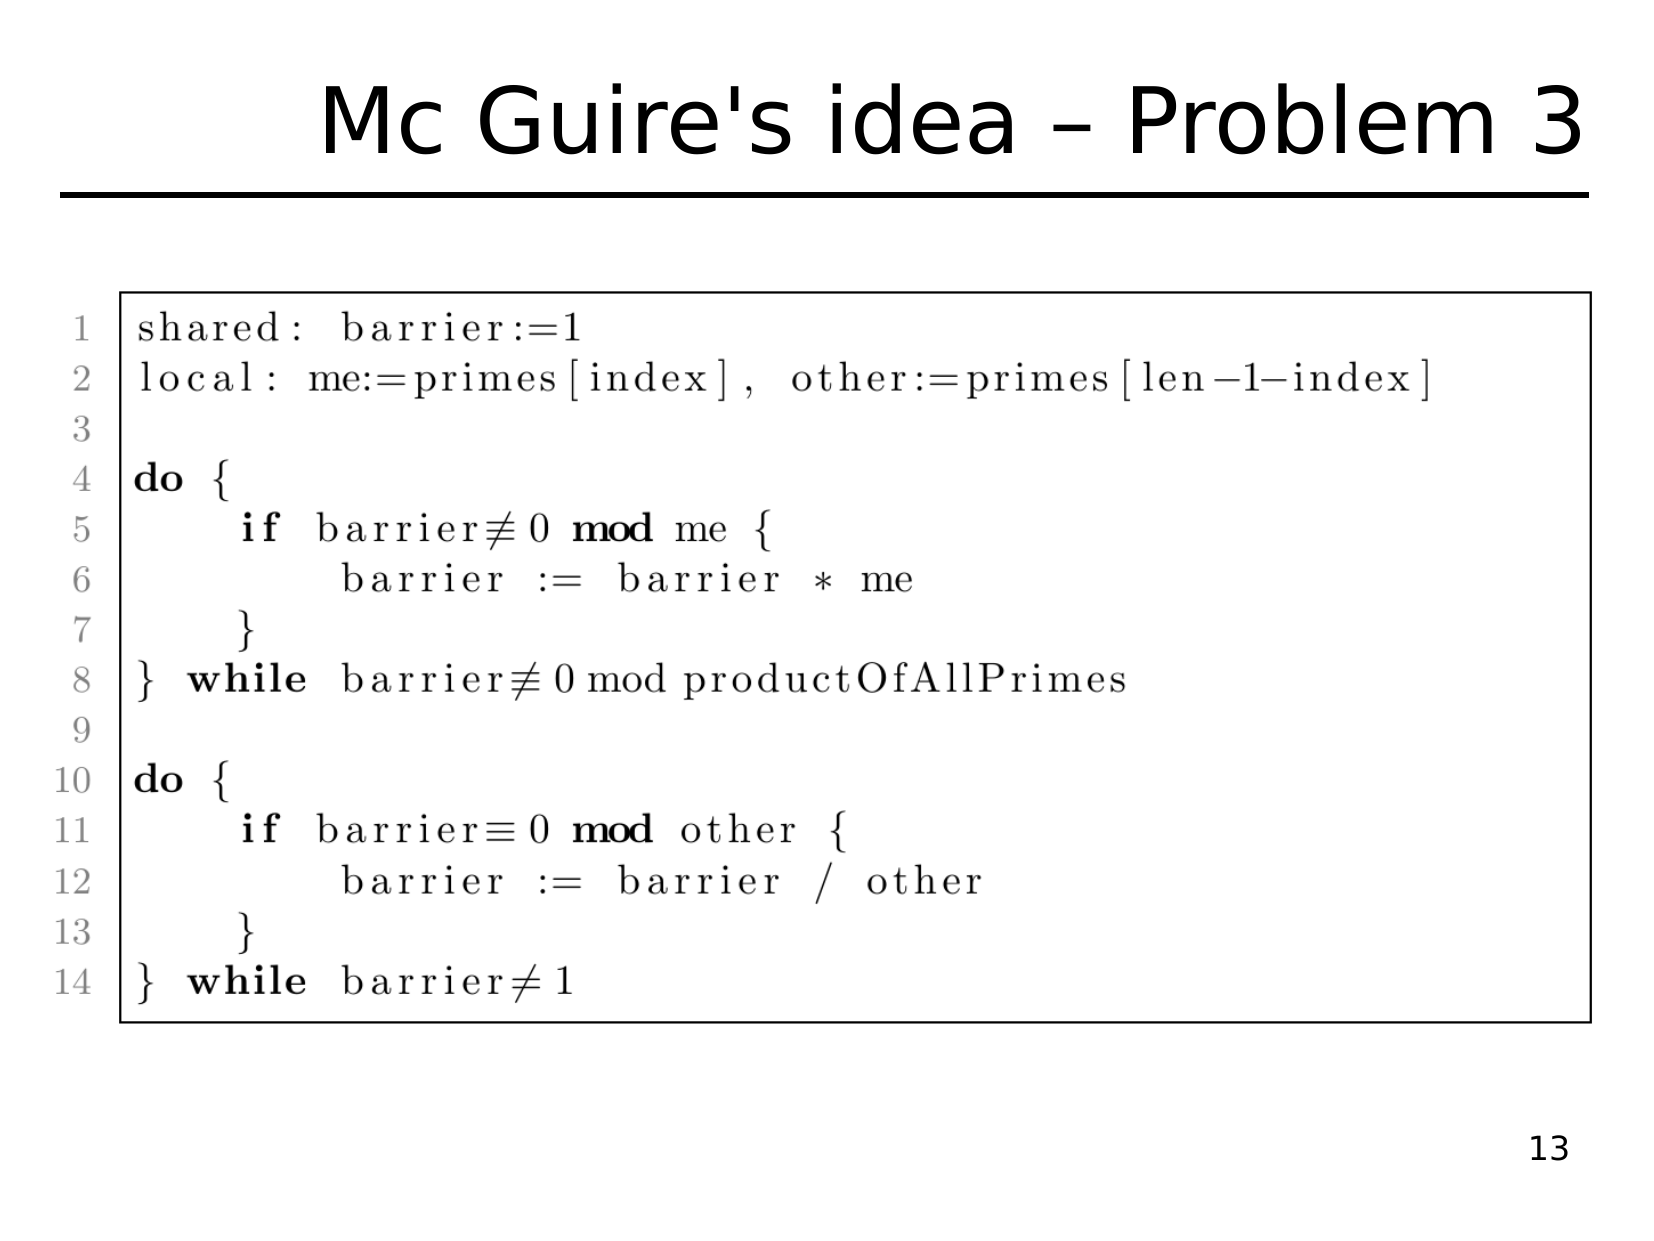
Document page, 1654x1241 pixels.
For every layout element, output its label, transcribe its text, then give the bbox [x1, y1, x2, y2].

title Mc Guire's idea – Problem 3 [101, 17, 1590, 226]
picture [53, 272, 1600, 1035]
